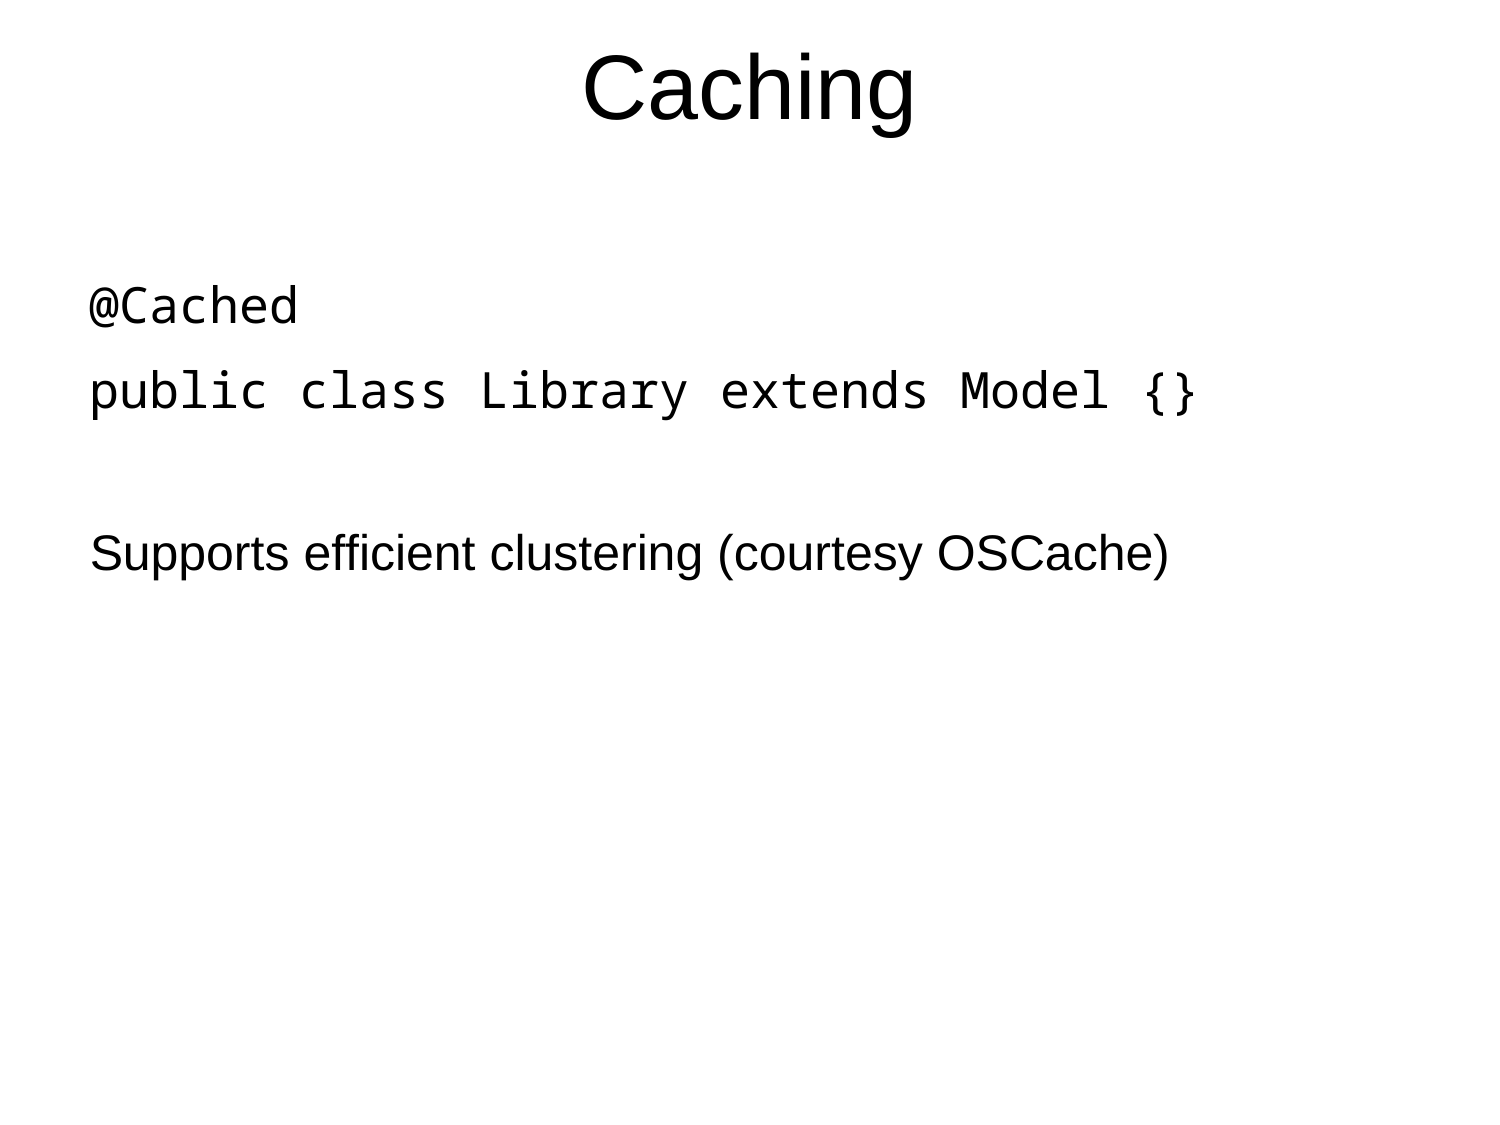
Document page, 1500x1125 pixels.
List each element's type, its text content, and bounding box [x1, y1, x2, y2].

list @Cached public class Library extends Model {} Supports efficient clustering (courtesy OSCache) [75, 262, 1425, 1005]
title Caching [75, 21, 1425, 257]
